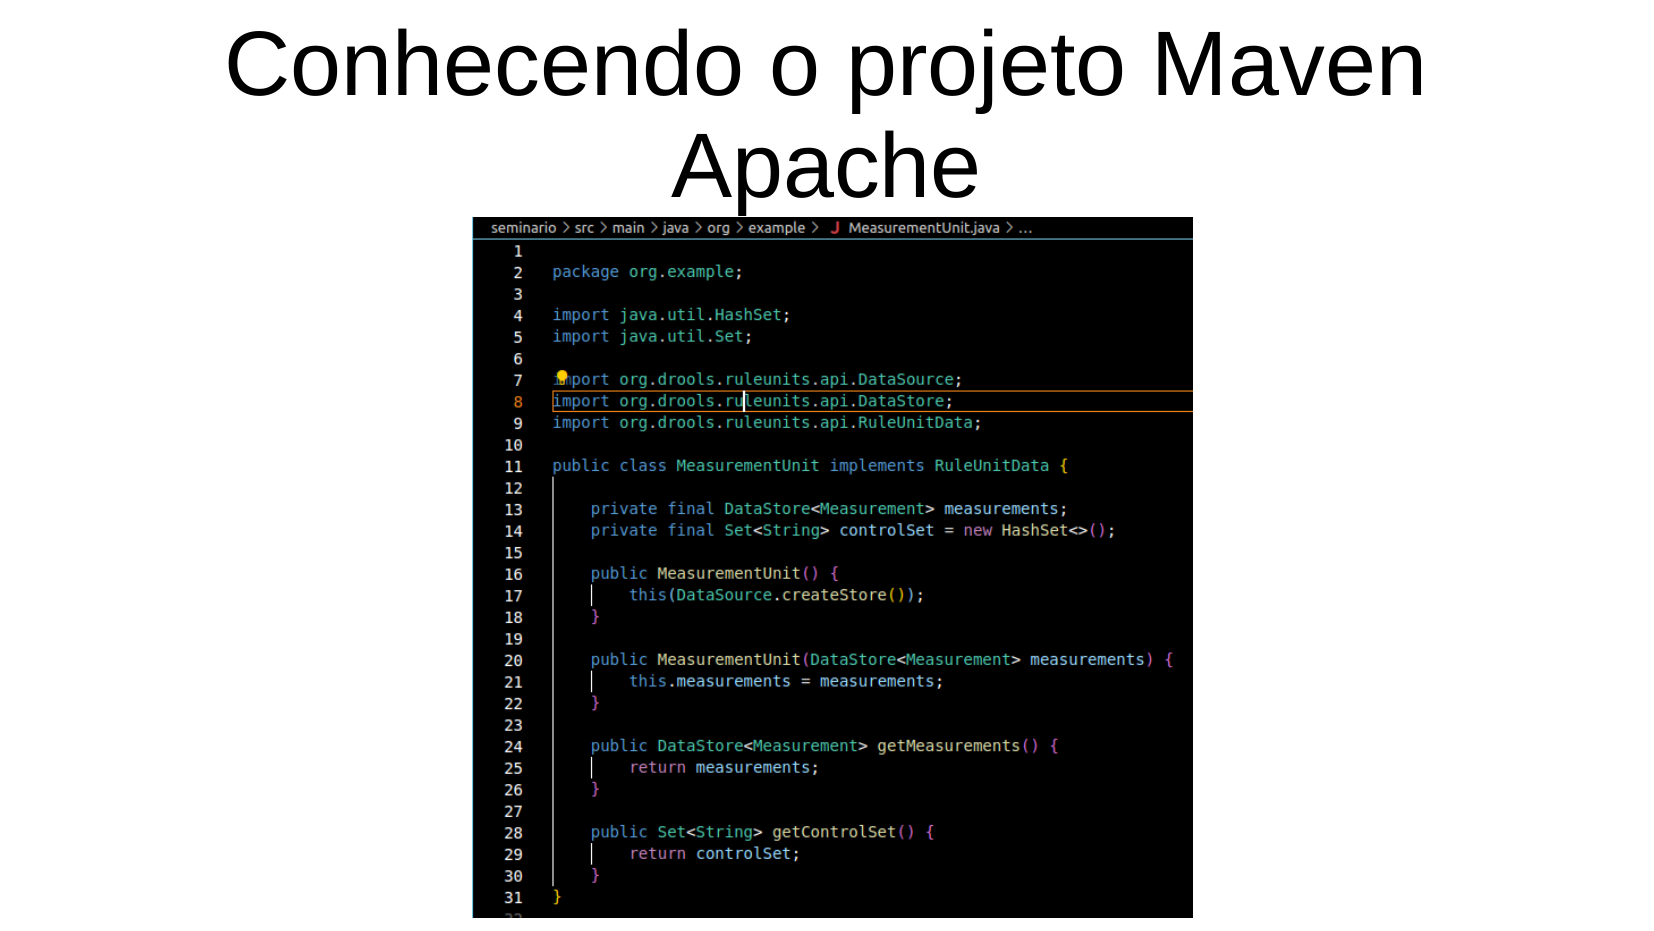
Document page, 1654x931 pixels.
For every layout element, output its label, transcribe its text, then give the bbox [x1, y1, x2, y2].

picture [472, 217, 1193, 918]
title Conhecendo o projeto Maven Apache [82, 12, 1571, 218]
